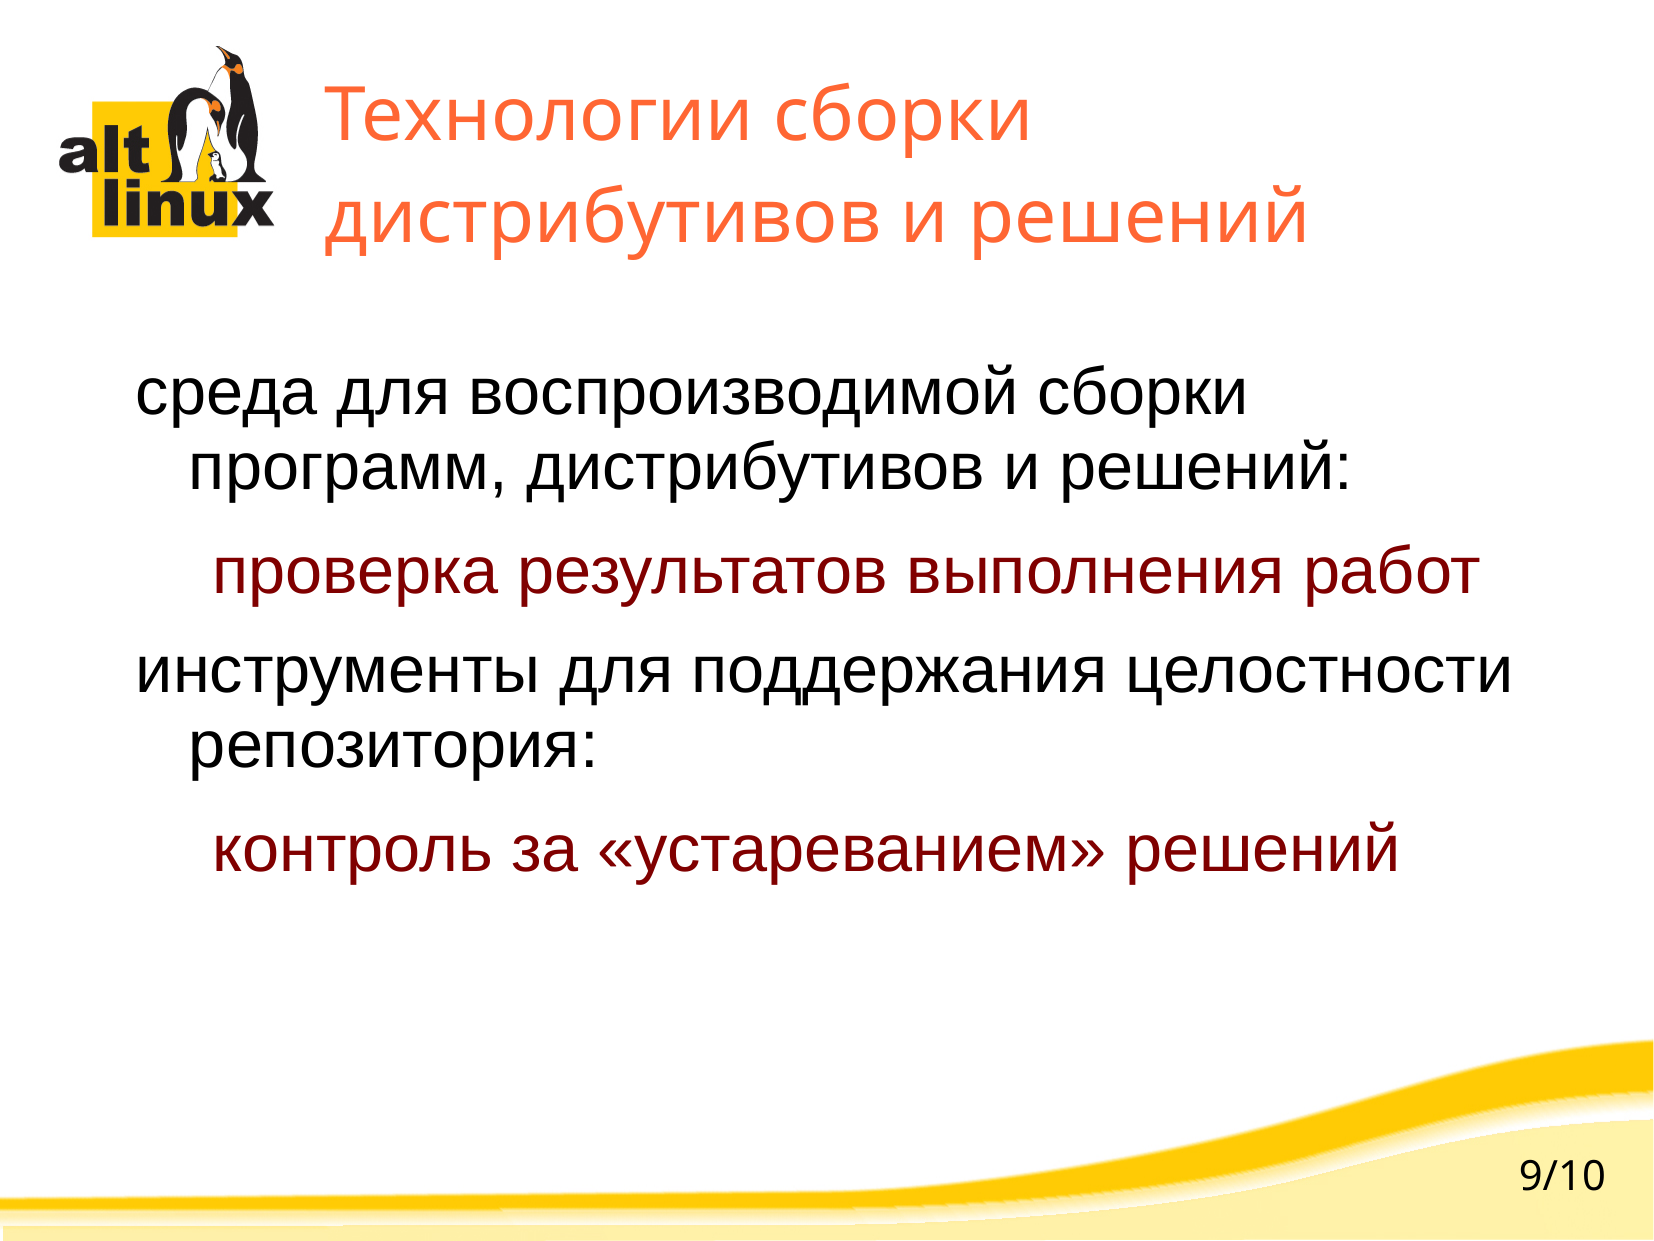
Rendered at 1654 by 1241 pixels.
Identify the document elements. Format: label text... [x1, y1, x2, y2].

title Технологии сборки дистрибутивов и решений [324, 75, 1536, 250]
list среда для воспроизводимой сборки программ, дистрибутивов и решений: проверка результатов выполнения работ инструменты для поддержания целостности репозитория: контроль за «устареванием» решений [118, 354, 1536, 961]
picture [0, 0, 1654, 1241]
text_box 9/10 [1476, 1149, 1607, 1198]
